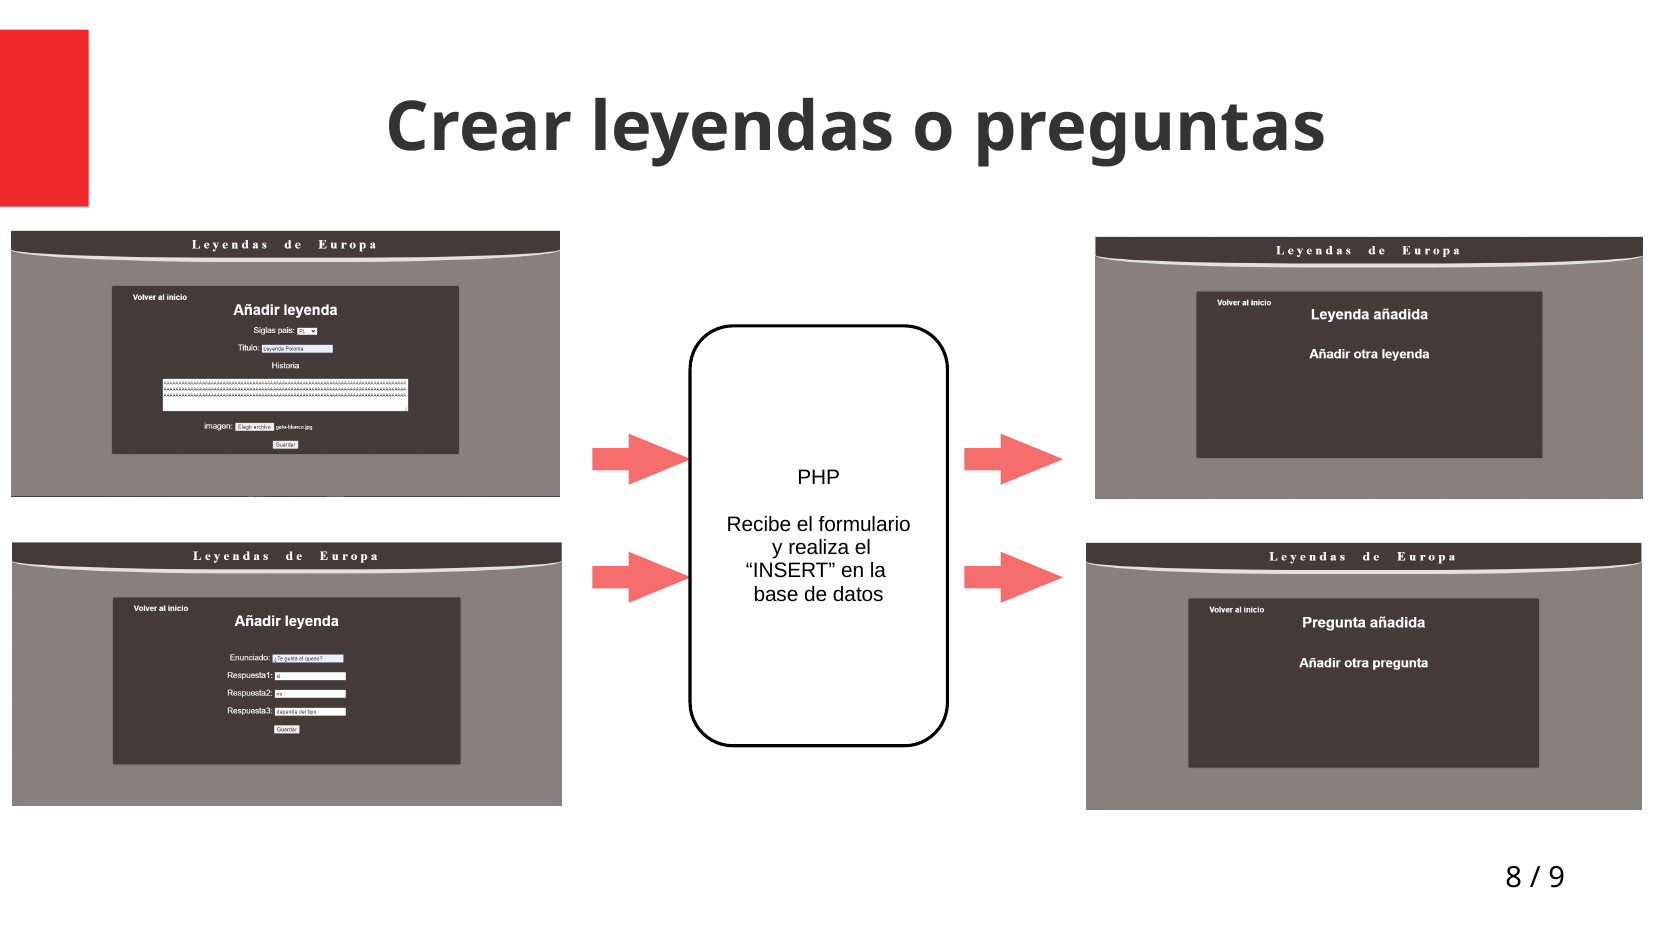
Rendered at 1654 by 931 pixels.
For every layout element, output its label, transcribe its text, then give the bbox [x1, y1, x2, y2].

text_box [592, 551, 690, 603]
text_box [964, 433, 1063, 485]
picture [11, 230, 560, 497]
text_box PHP Recibe el formulario y realiza el “INSERT” en la base de datos [690, 325, 948, 746]
picture [1086, 542, 1642, 810]
picture [1095, 236, 1643, 500]
title Crear leyendas o preguntas [118, 35, 1595, 213]
picture [12, 542, 562, 806]
text_box [592, 433, 690, 485]
text_box [964, 551, 1063, 603]
